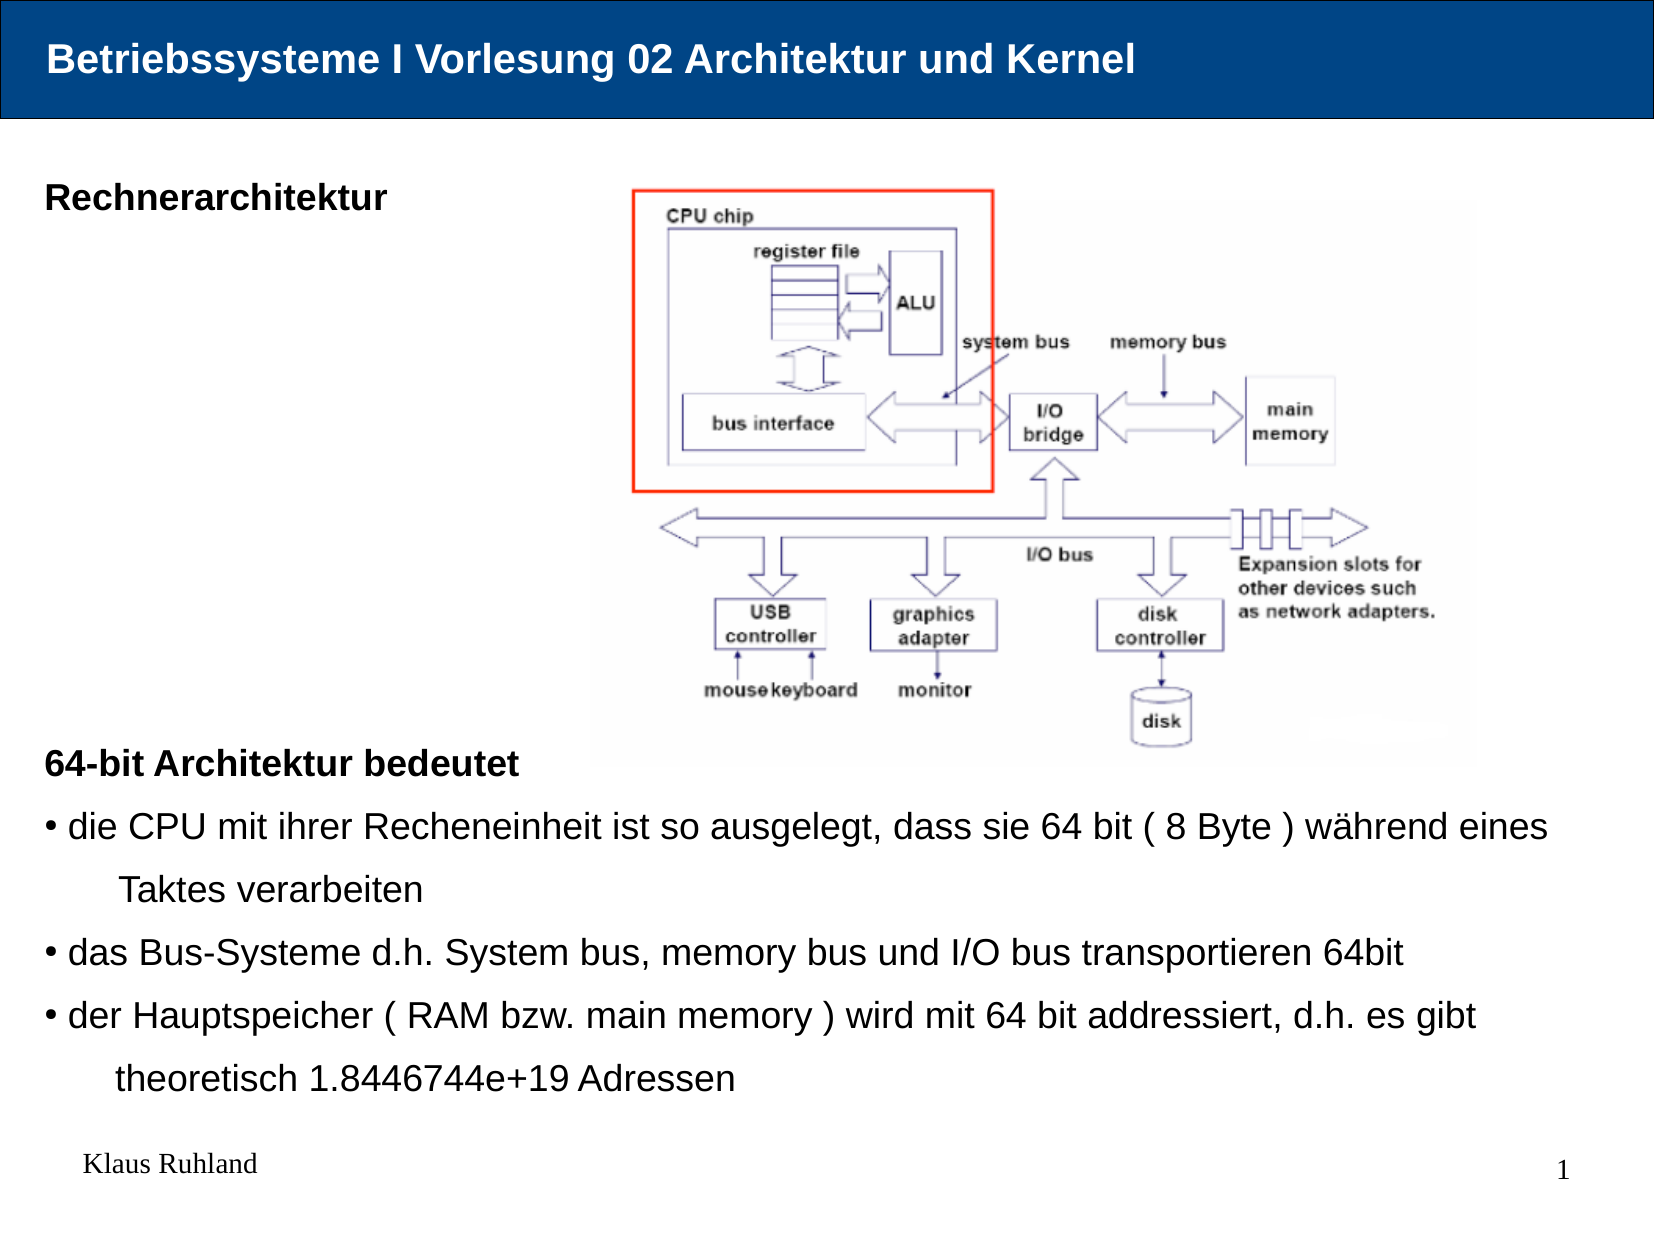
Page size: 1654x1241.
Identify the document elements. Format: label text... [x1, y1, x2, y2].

picture [590, 171, 1477, 767]
text_box Rechnerarchitektur 64-bit Architektur bedeutet die CPU mit ihrer Recheneinheit ist so ausgelegt, dass sie 64 bit ( 8 Byte ) während eines Taktes verarbeiten das Bus-Systeme d.h. System bus, memory bus und I/O bus transportieren 64bit der Hauptspeicher ( RAM bzw. main memory ) wird mit 64 bit addressiert, d.h. es gibt theoretisch 1.8446744e+19 Adressen [29, 147, 1565, 1149]
